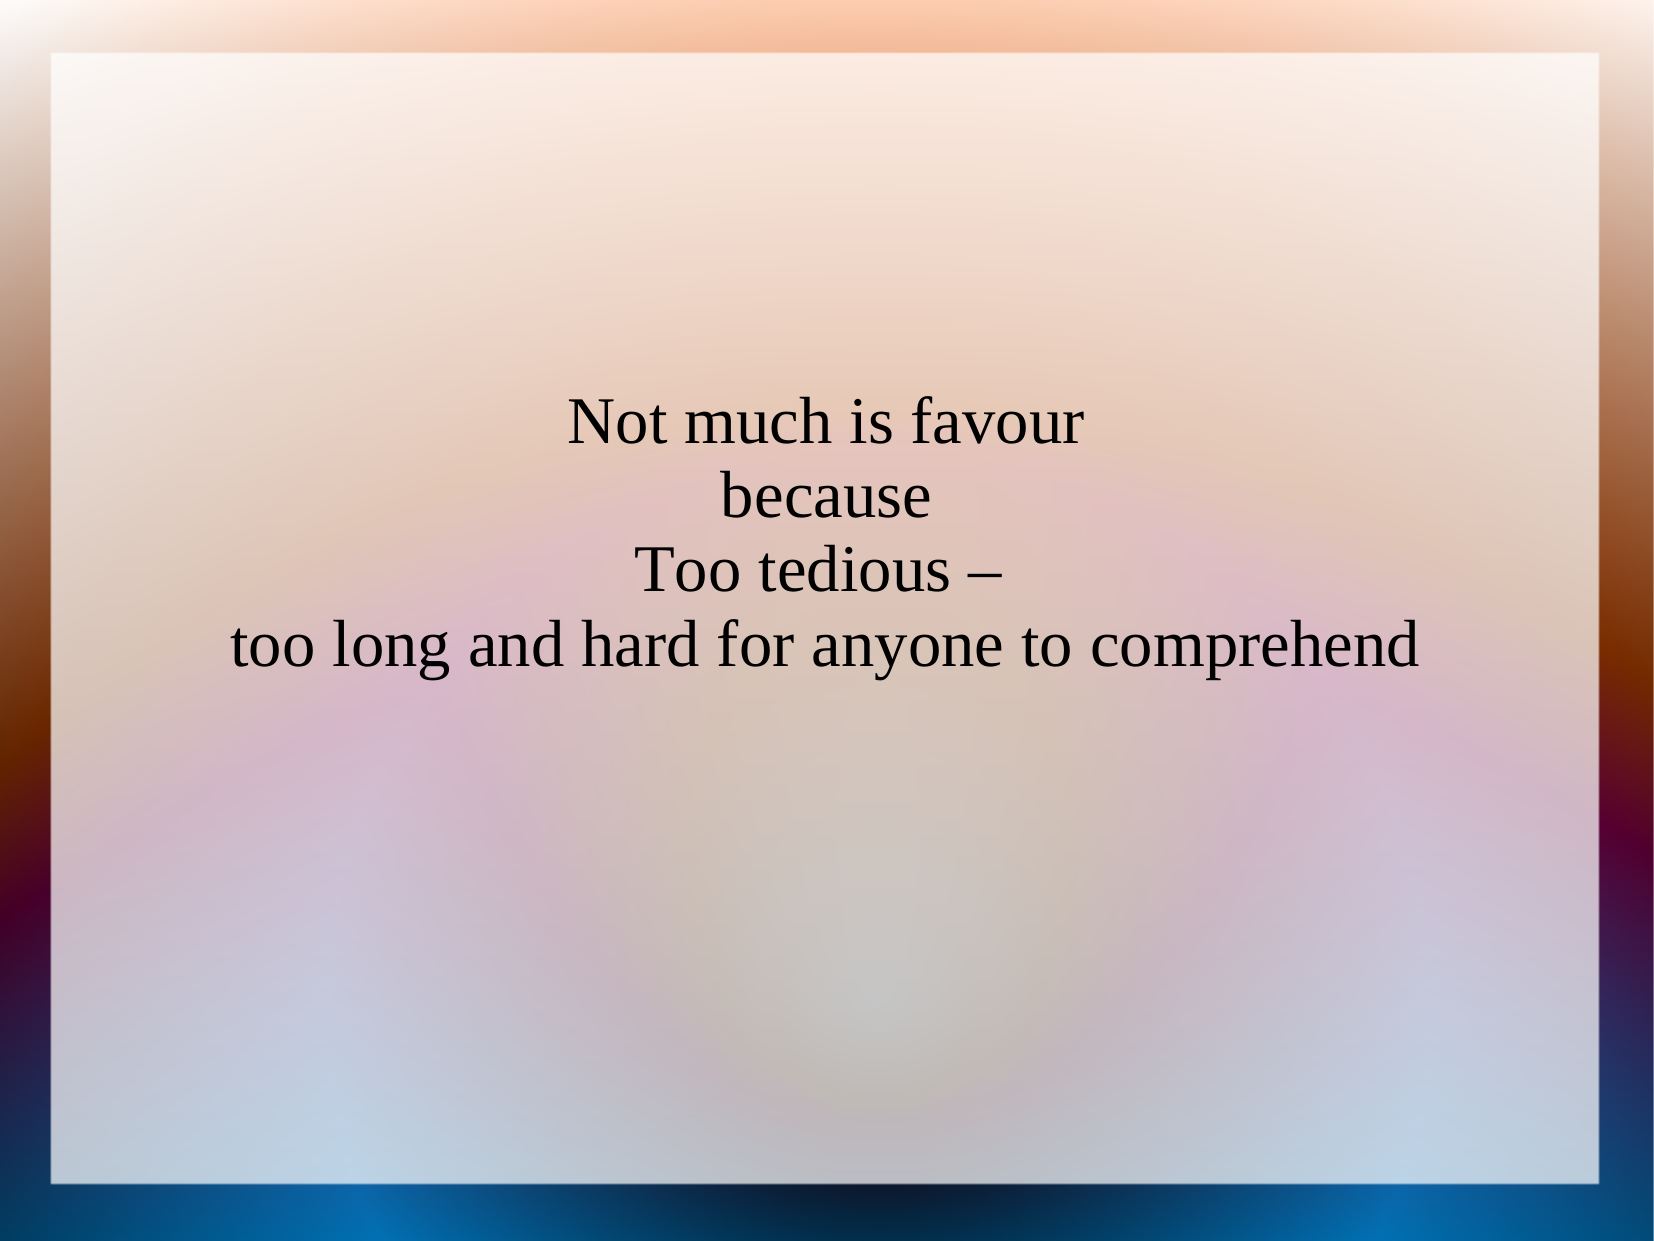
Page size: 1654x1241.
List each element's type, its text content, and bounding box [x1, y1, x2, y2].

picture [0, 0, 1654, 1241]
subtitle Not much is favour because Too tedious – too long and hard for anyone to comprehend [82, 55, 1571, 1010]
